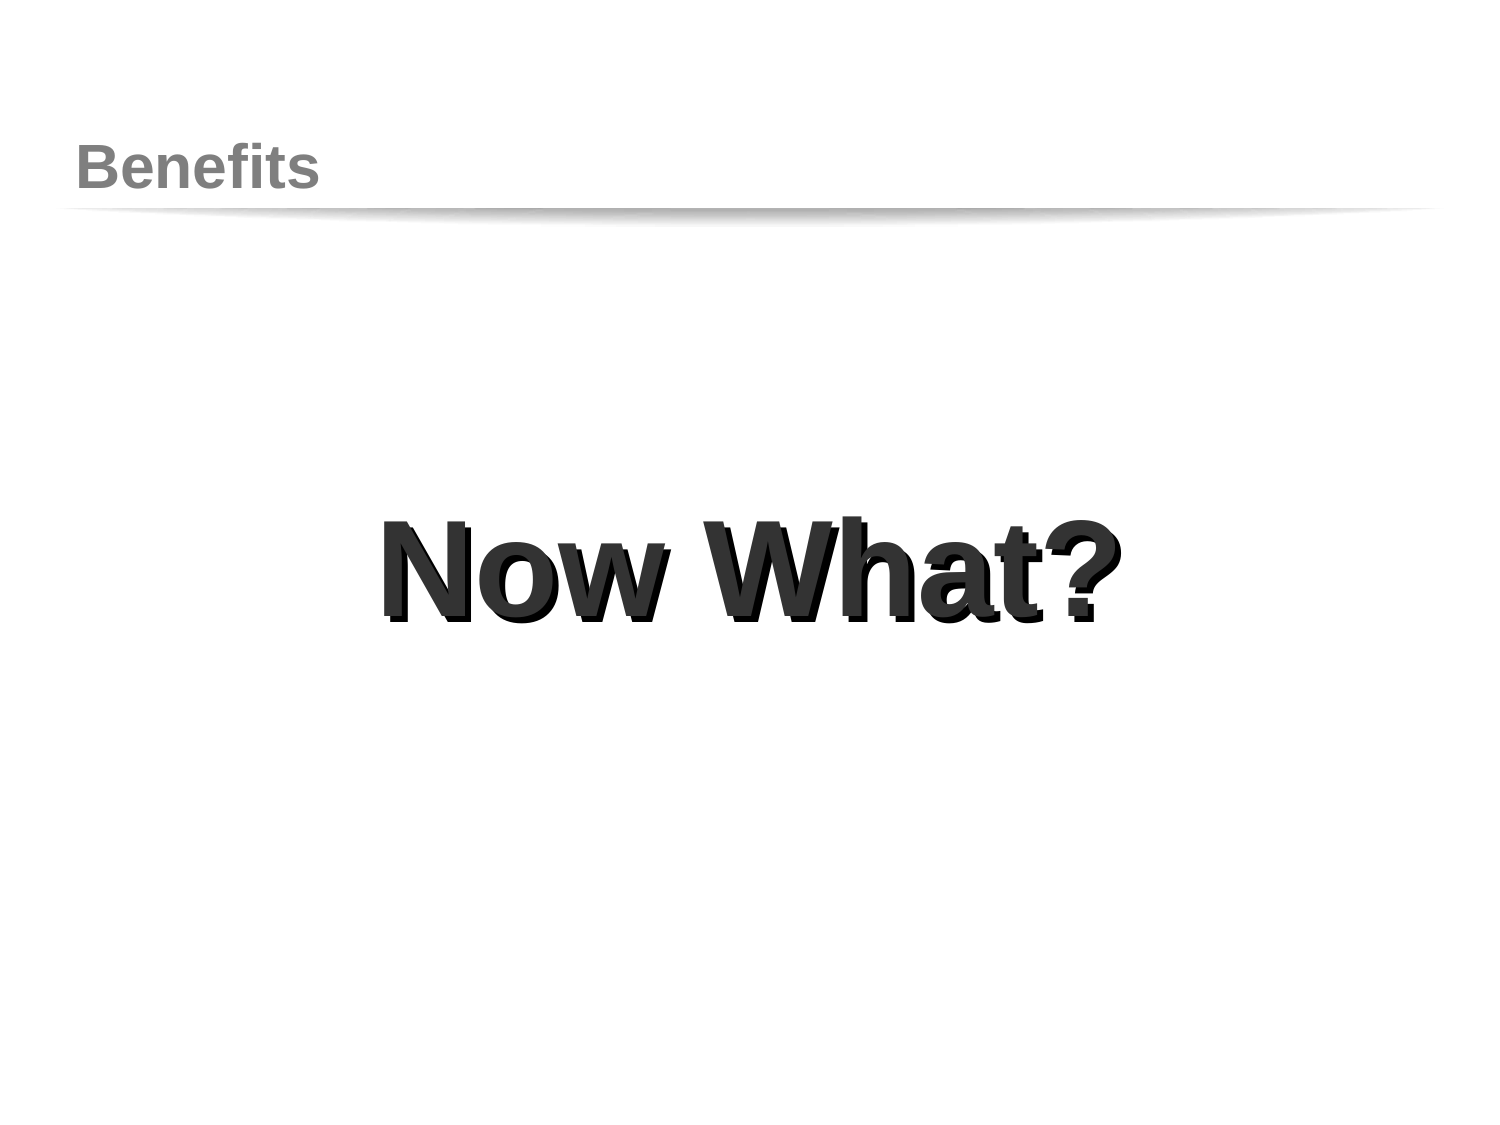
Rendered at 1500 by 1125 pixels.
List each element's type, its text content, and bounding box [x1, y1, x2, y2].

text_box Now What? [75, 479, 1426, 646]
title Benefits [75, 71, 1426, 203]
